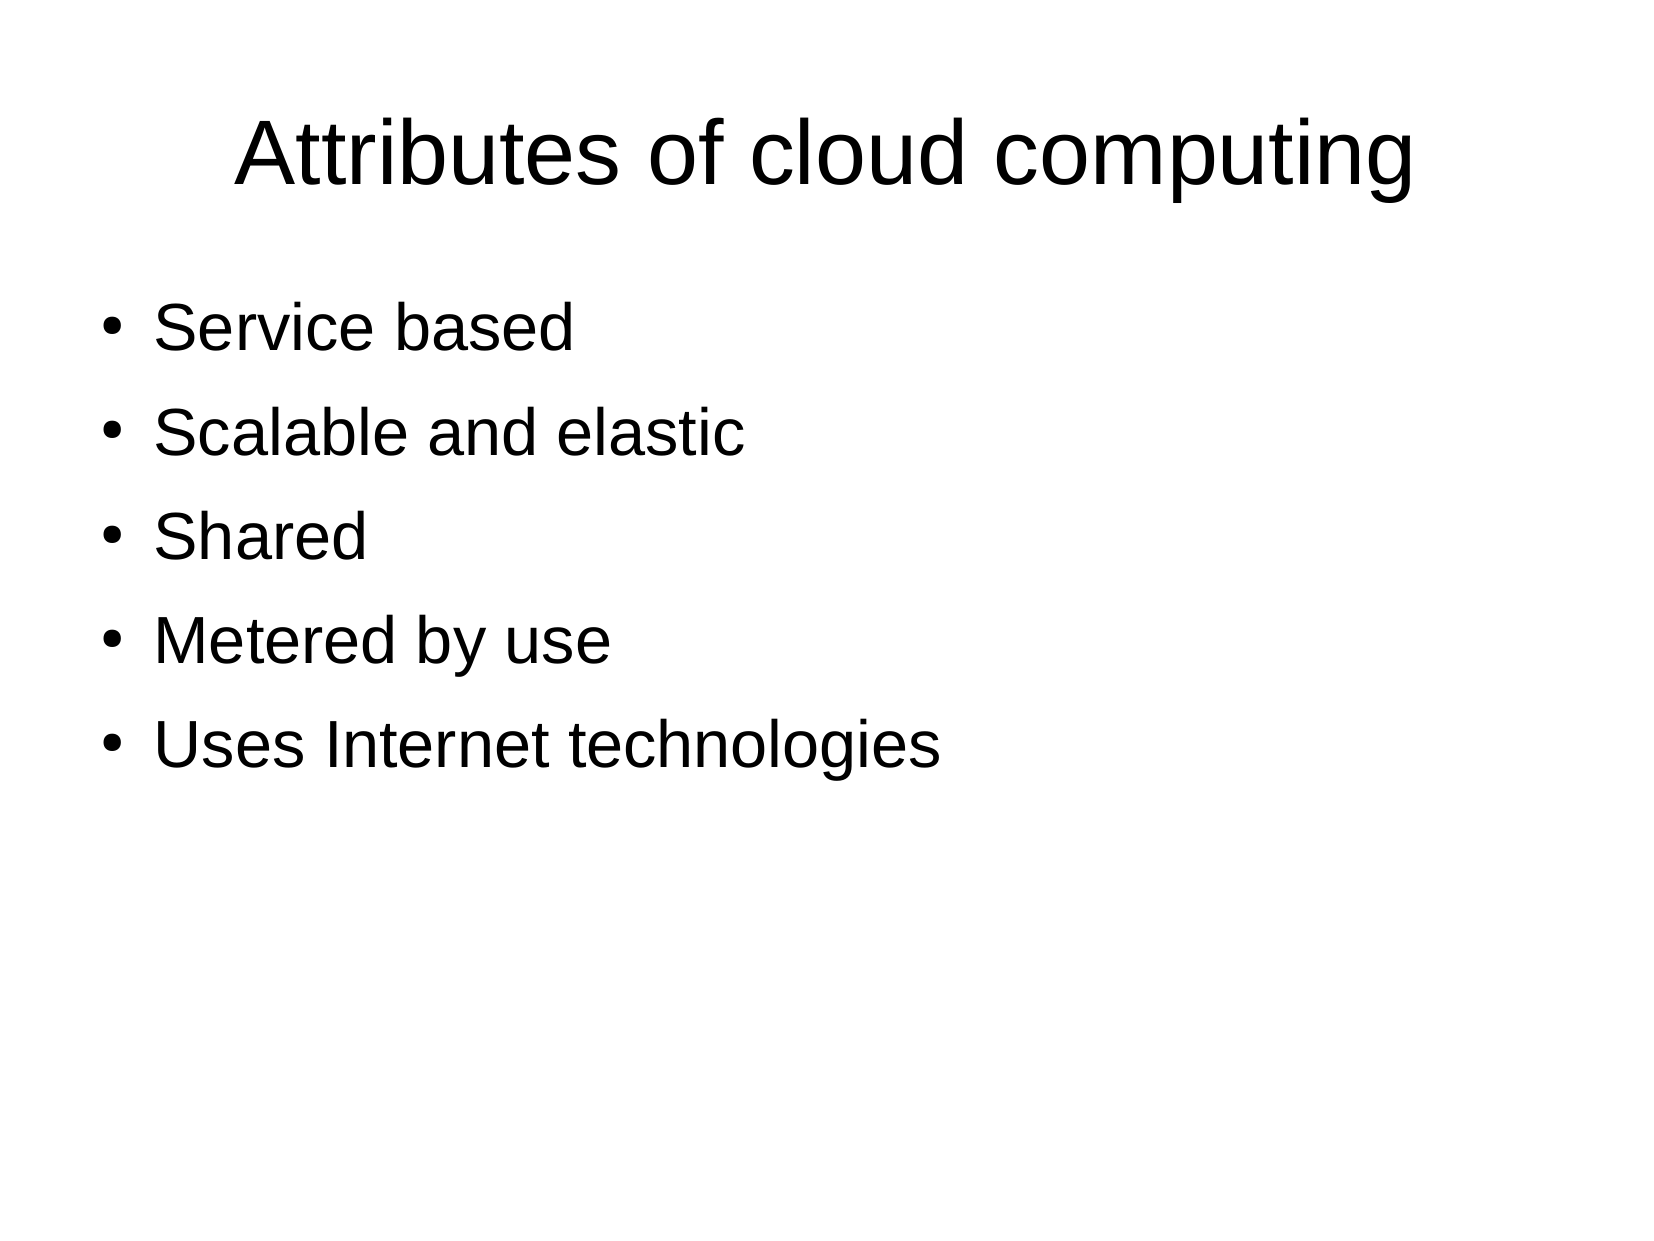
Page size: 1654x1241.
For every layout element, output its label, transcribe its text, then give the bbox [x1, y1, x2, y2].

list Service based Scalable and elastic Shared Metered by use Uses Internet technologies [82, 290, 1538, 1010]
title Attributes of cloud computing [82, 49, 1571, 257]
